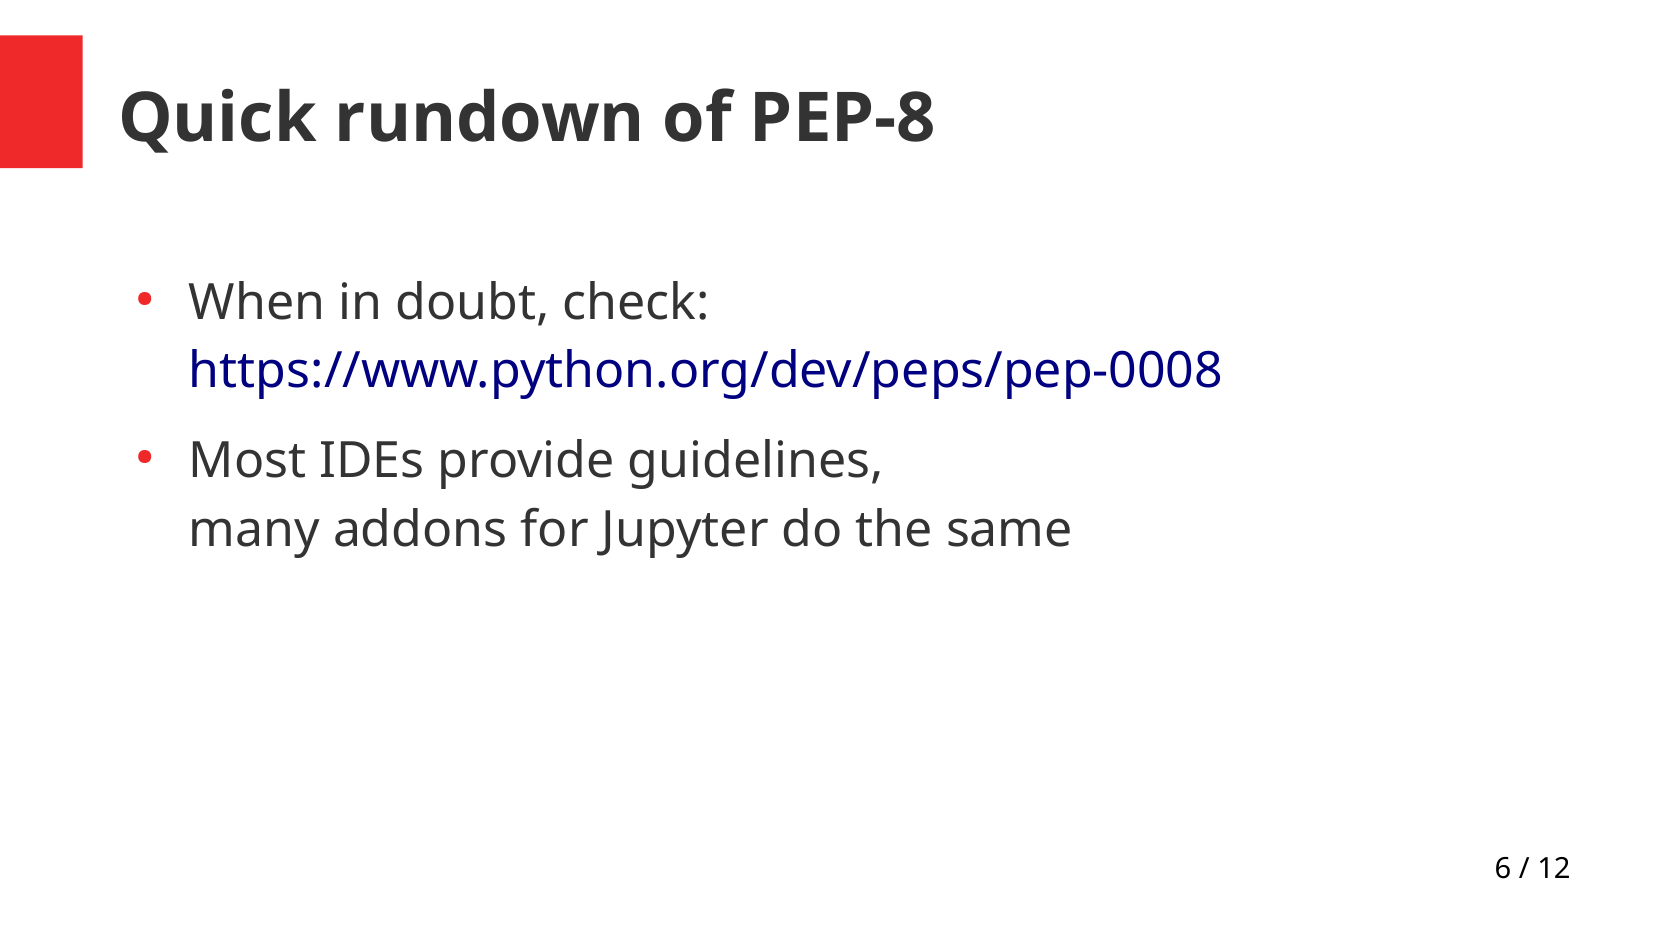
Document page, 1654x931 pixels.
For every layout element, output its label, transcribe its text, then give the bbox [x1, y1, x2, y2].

list When in doubt, check: https://www.python.org/dev/peps/pep-0008 Most IDEs provide guidelines, many addons for Jupyter do the same [118, 265, 1536, 806]
title Quick rundown of PEP-8 [118, 36, 1571, 193]
